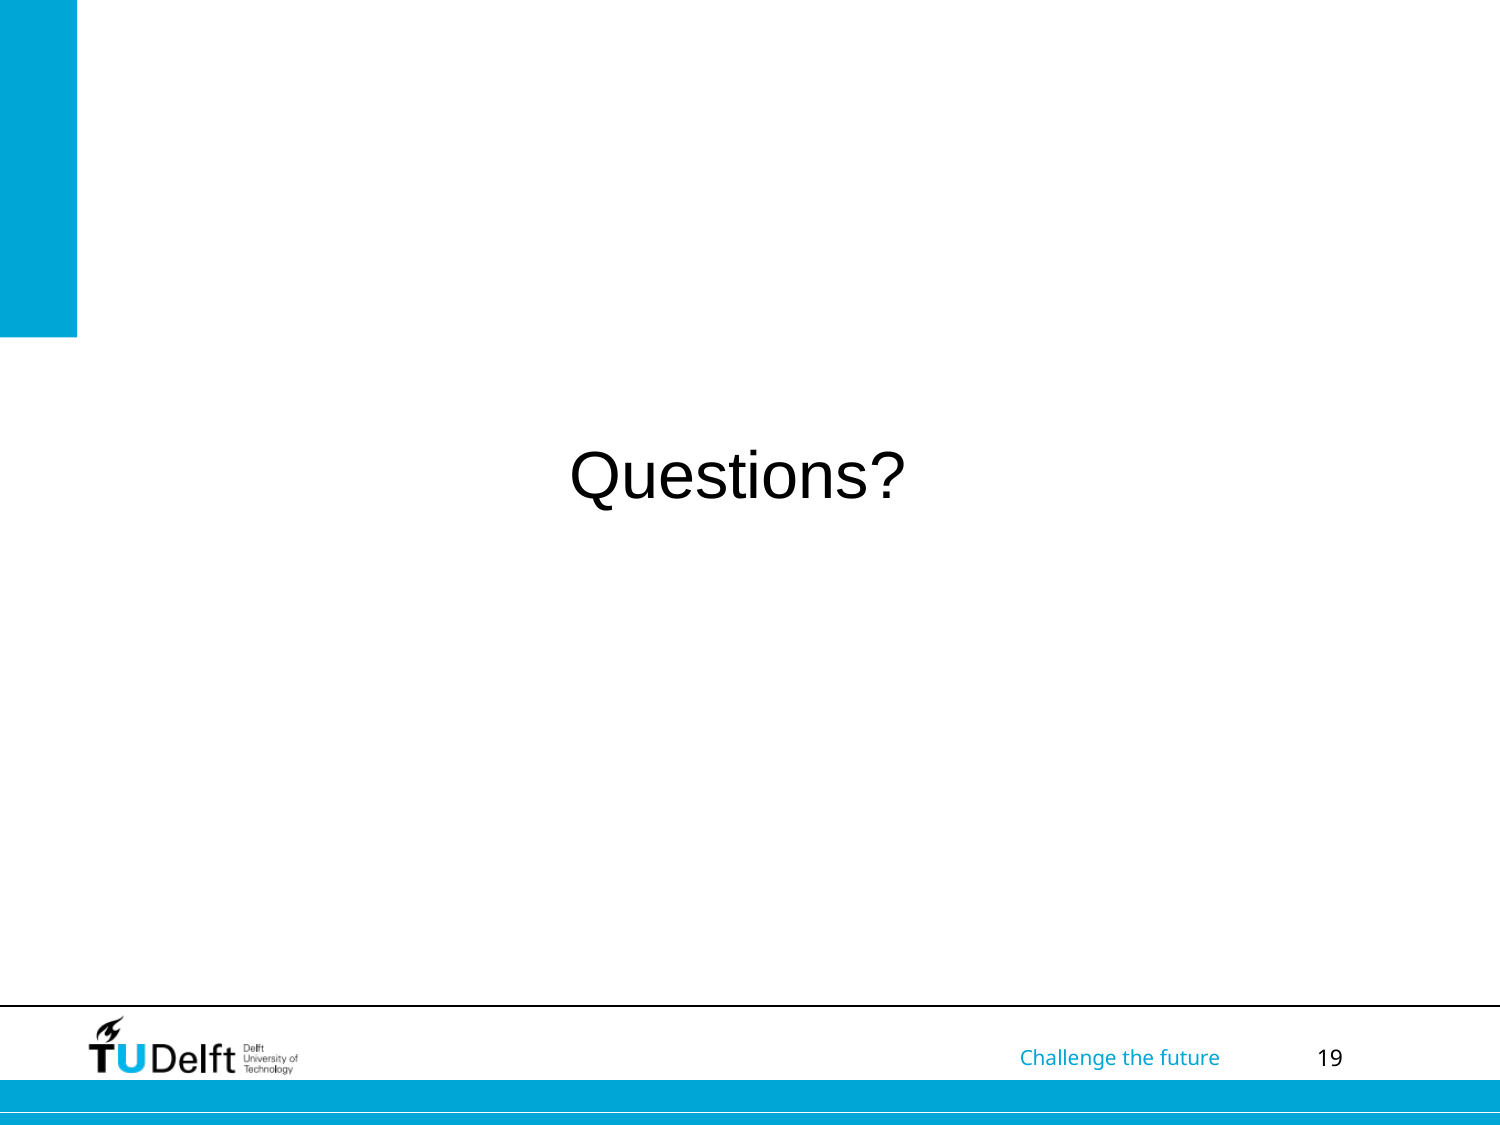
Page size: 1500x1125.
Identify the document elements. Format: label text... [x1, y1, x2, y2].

subtitle Questions? [150, 75, 1325, 876]
